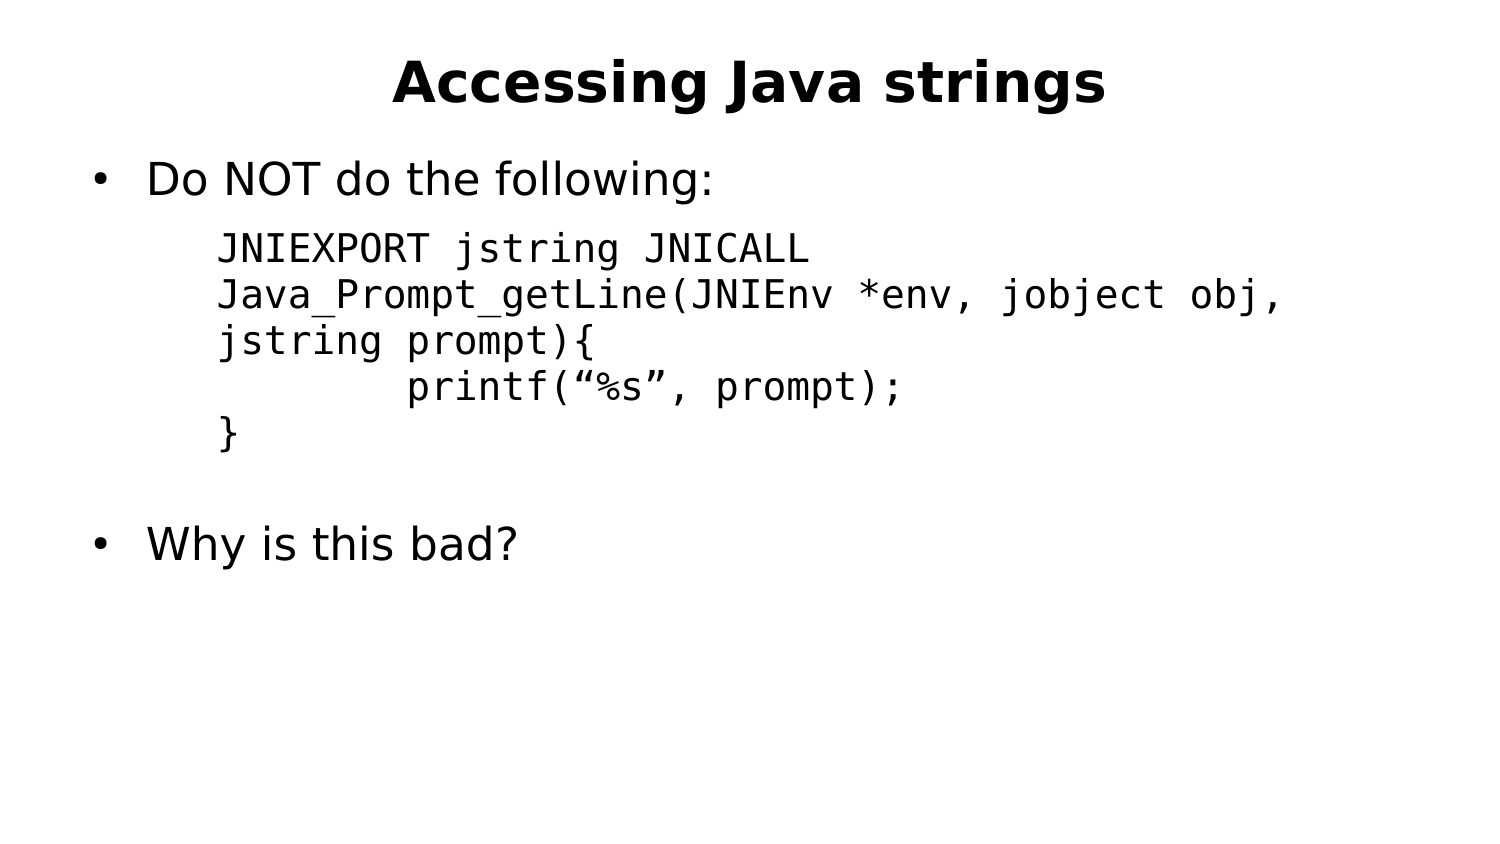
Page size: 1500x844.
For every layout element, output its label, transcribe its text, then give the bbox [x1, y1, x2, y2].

list Do NOT do the following: JNIEXPORT jstring JNICALL Java_Prompt_getLine(JNIEnv *env, jobject obj, jstring prompt){ printf(“%s”, prompt); } Why is this bad? [75, 153, 1395, 807]
title Accessing Java strings [75, 33, 1425, 133]
